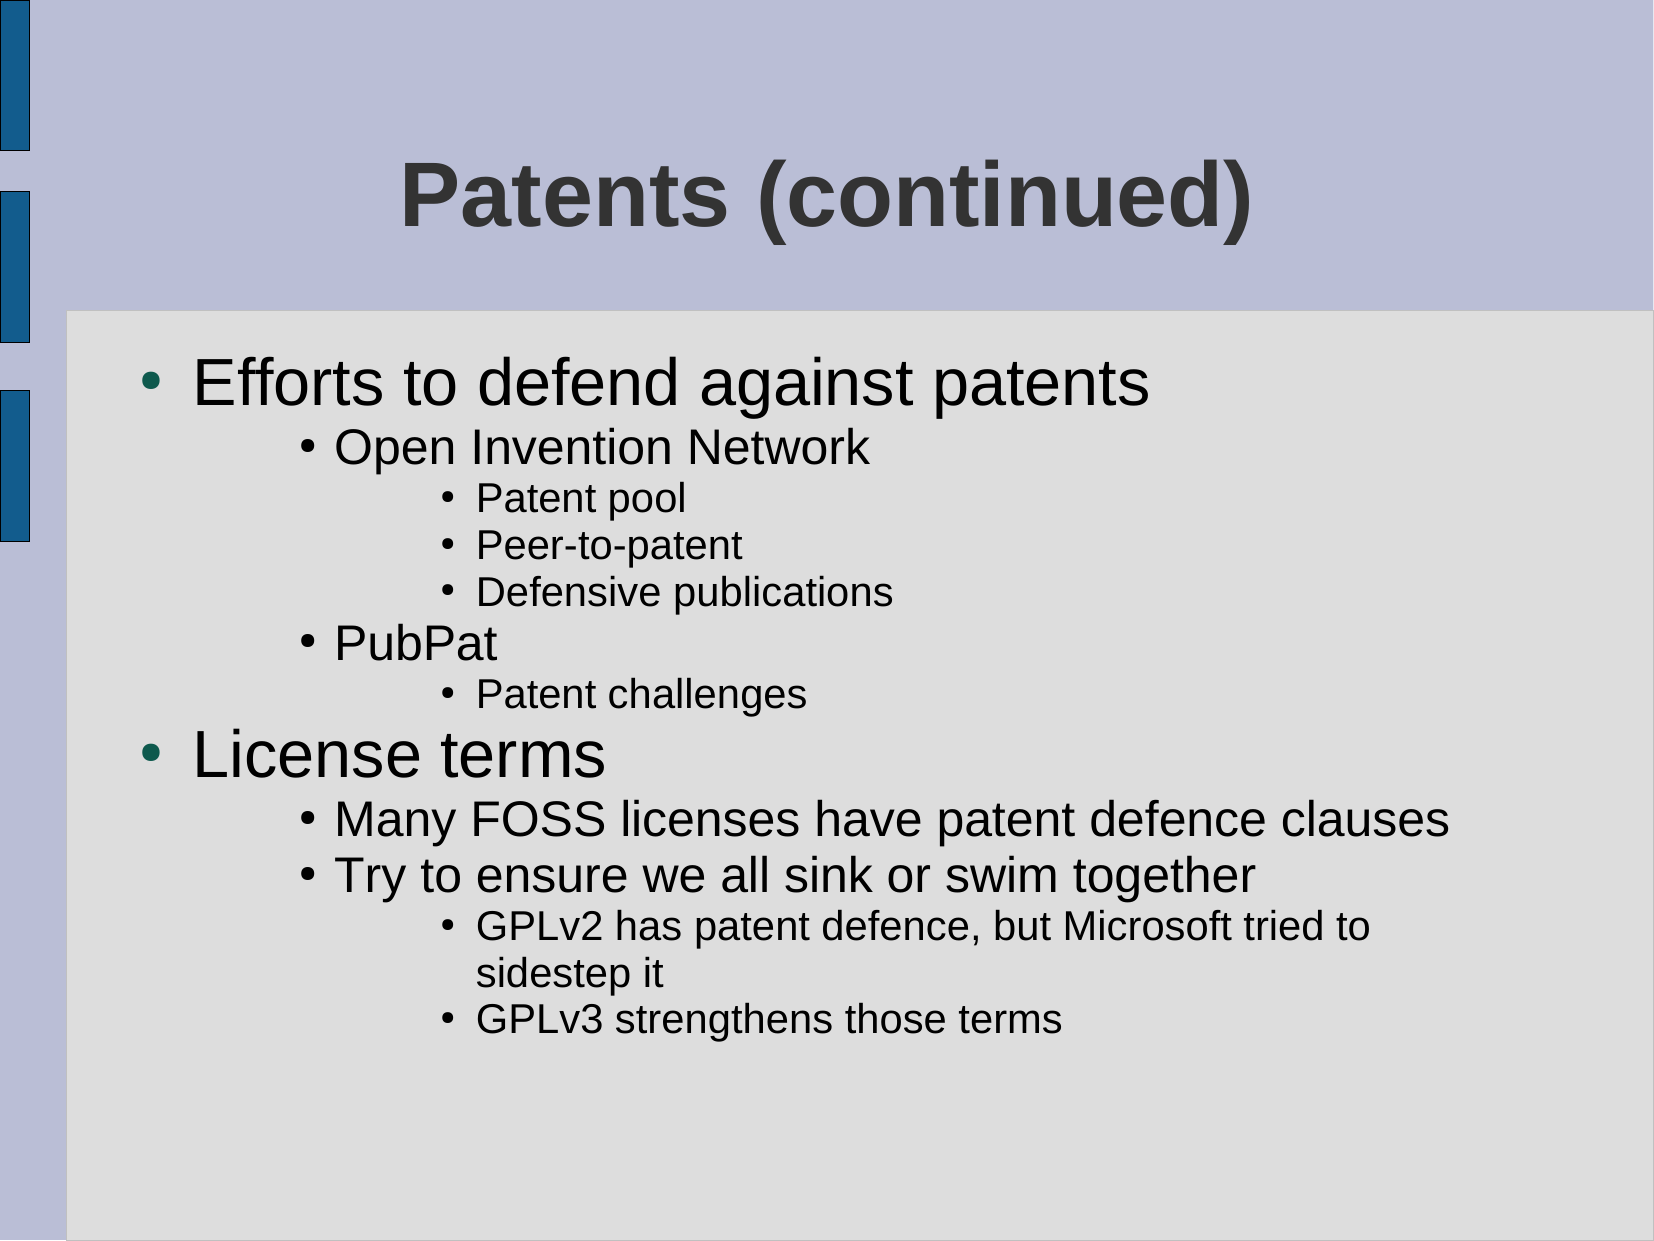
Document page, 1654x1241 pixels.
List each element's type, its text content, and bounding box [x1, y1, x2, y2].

title Patents (continued) [121, 98, 1534, 291]
list Efforts to defend against patents Open Invention Network Patent pool Peer-to-patent Defensive publications PubPat Patent challenges License terms Many FOSS licenses have patent defence clauses Try to ensure we all sink or swim together GPLv2 has patent defence, but Microsoft tried to sidestep it GPLv3 strengthens those terms [121, 344, 1534, 1112]
